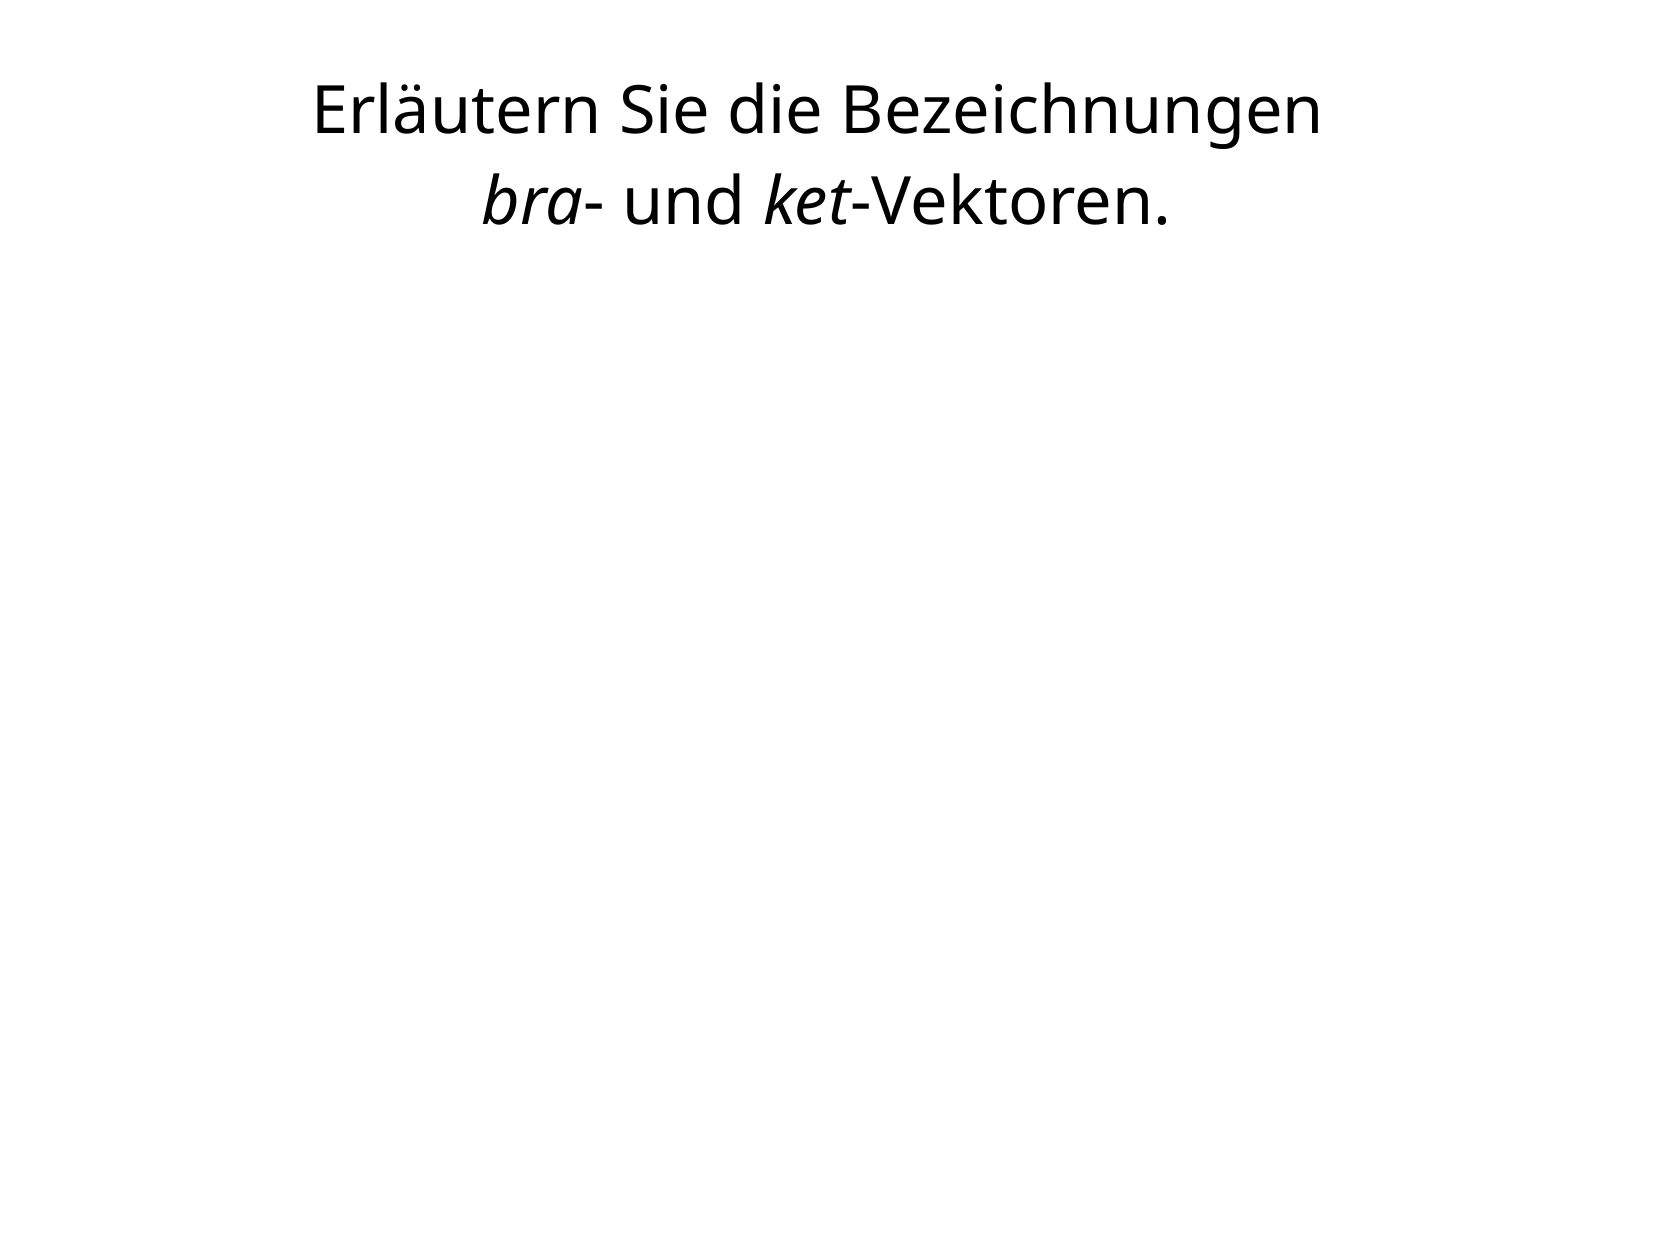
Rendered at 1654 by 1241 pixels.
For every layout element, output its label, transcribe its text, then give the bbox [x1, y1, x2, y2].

title Erläutern Sie die Bezeichnungen bra- und ket-Vektoren. [82, 49, 1571, 257]
